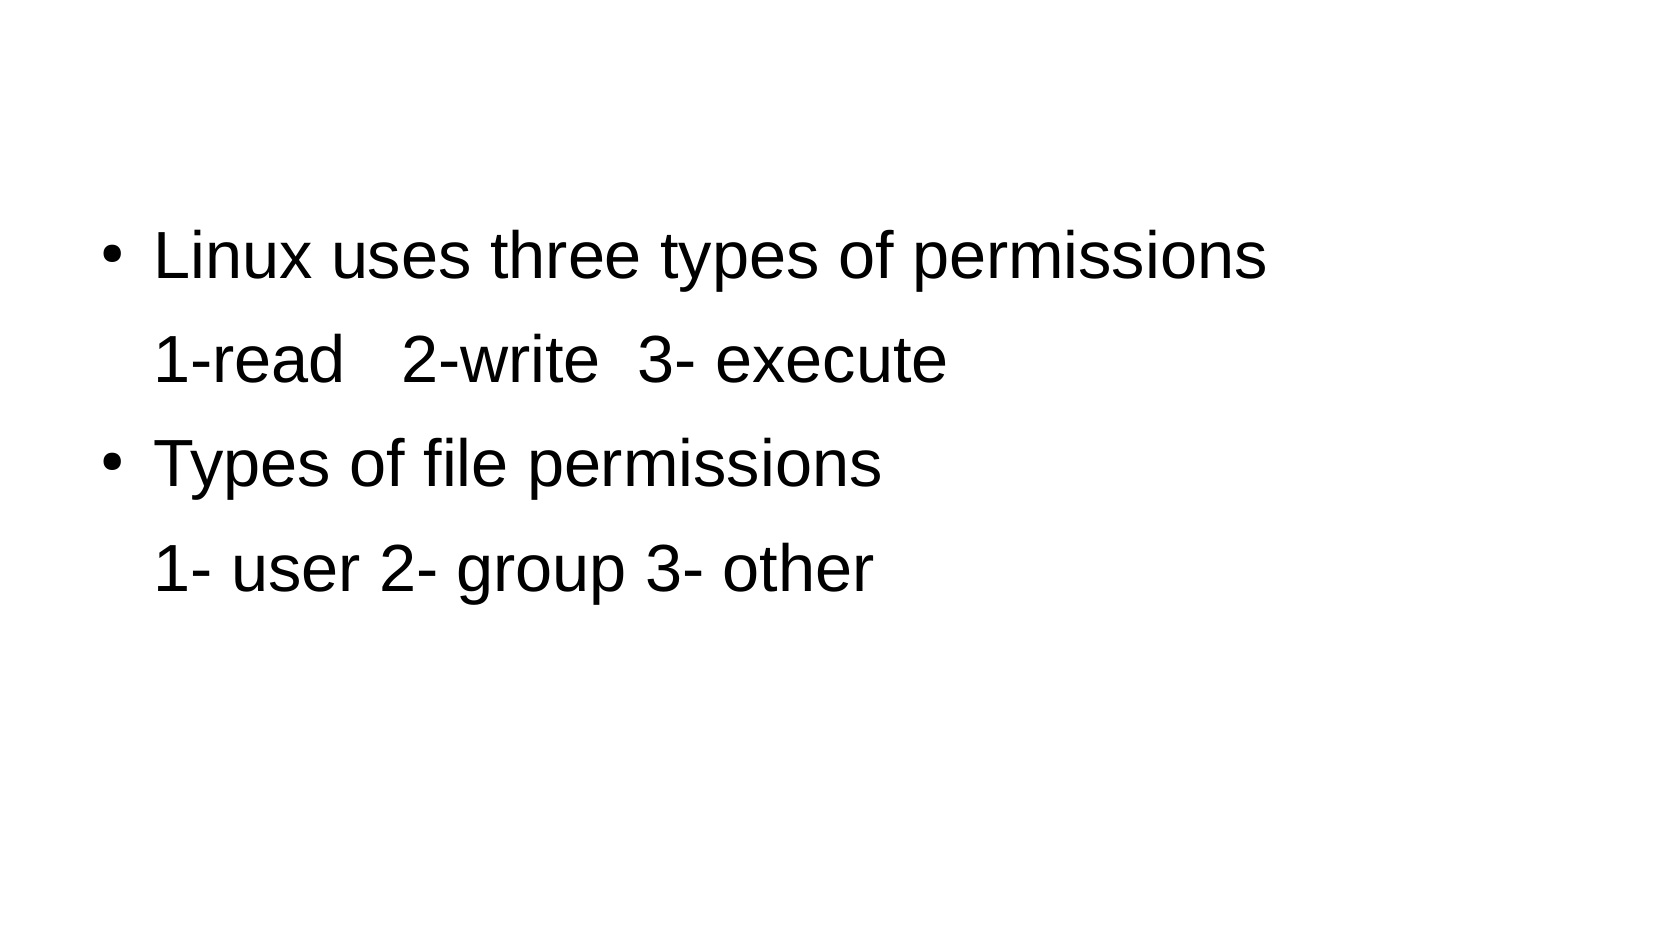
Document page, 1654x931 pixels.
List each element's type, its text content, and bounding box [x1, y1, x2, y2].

list Linux uses three types of permissions 1-read 2-write 3- execute Types of file permissions 1- user 2- group 3- other [82, 217, 1571, 758]
